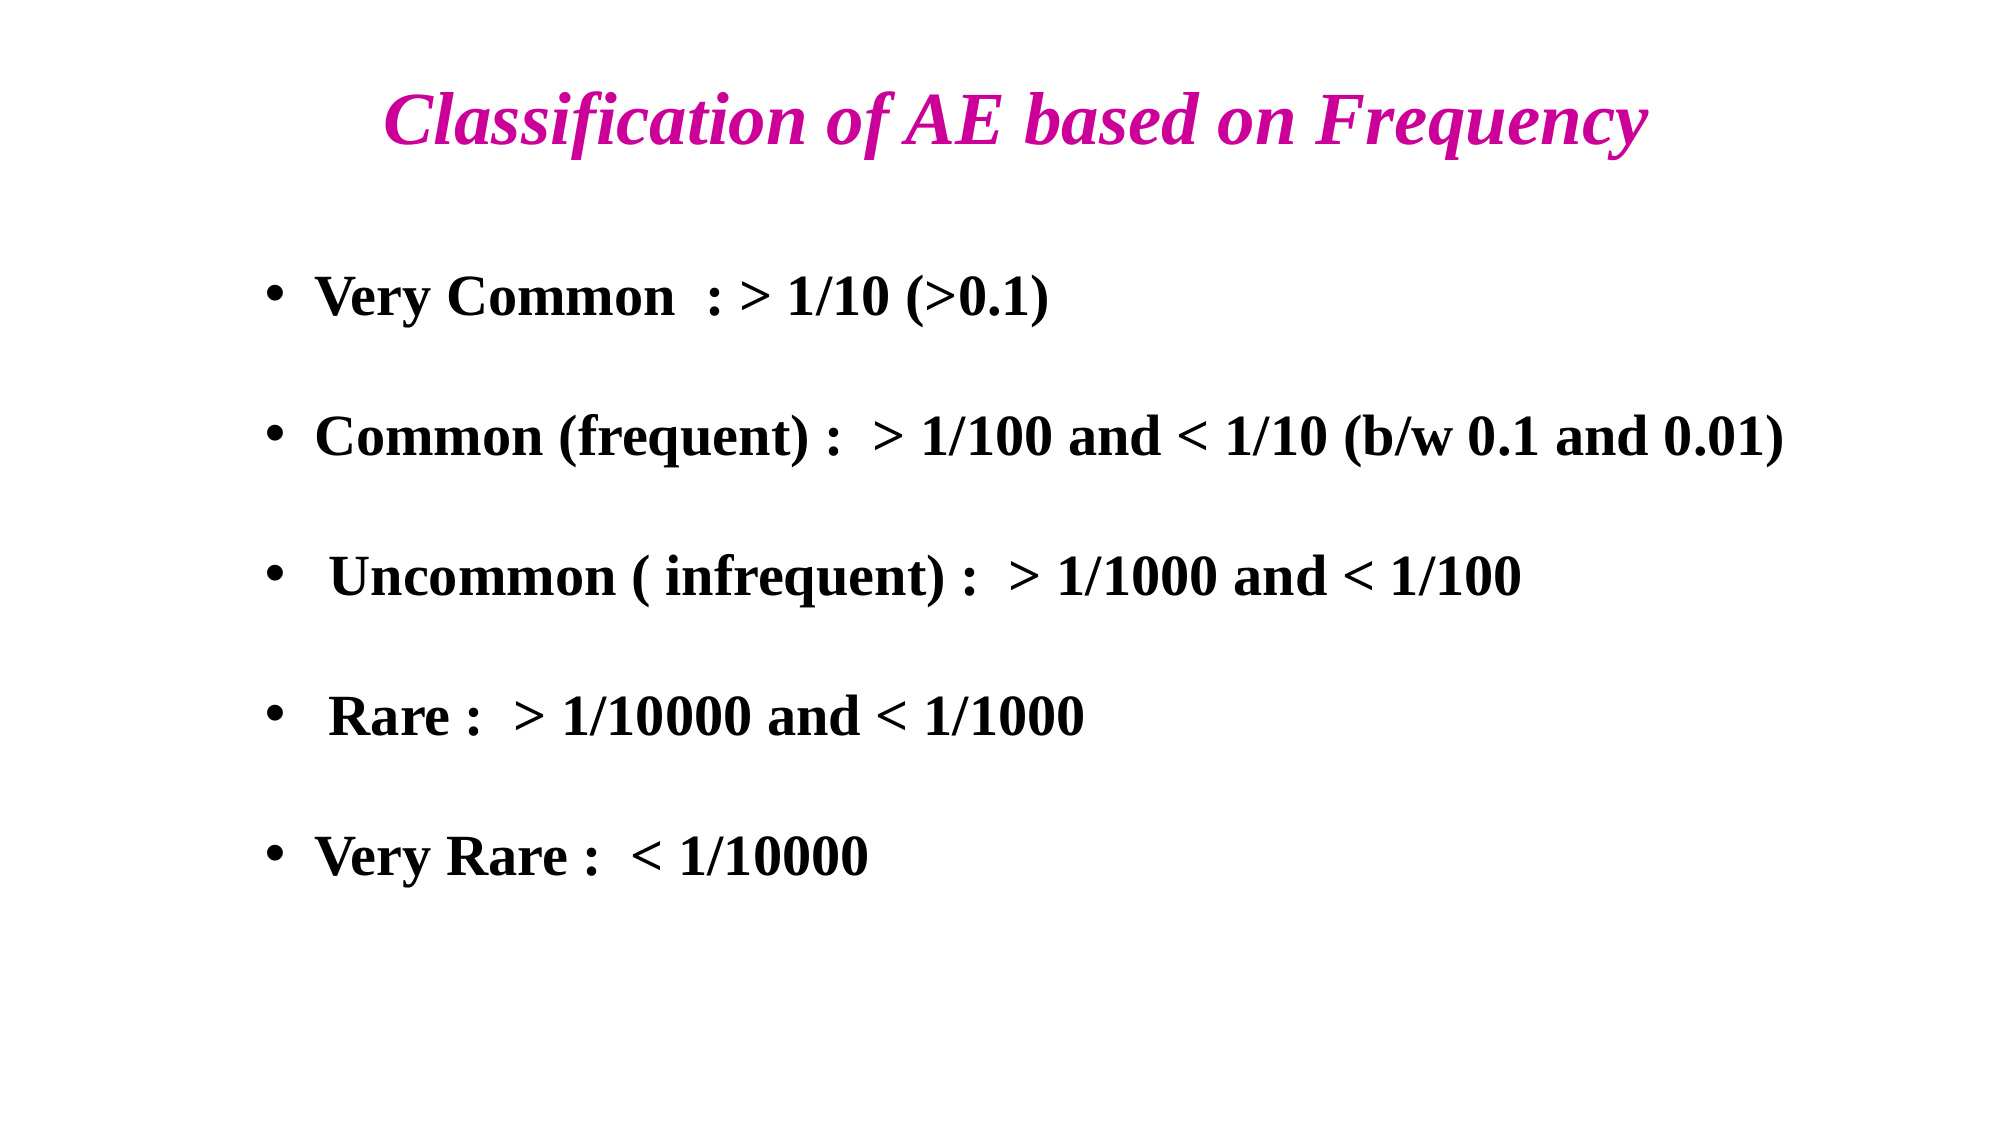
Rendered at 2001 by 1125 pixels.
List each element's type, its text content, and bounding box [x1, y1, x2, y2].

text_box Very Common : > 1/10 (>0.1) Common (frequent) : > 1/100 and < 1/10 (b/w 0.1 and 0.01) Uncommon ( infrequent) : > 1/1000 and < 1/100 Rare : > 1/10000 and < 1/1000 Very Rare : < 1/10000 [249, 249, 1894, 895]
text_box Classification of AE based on Frequency [369, 62, 1665, 168]
